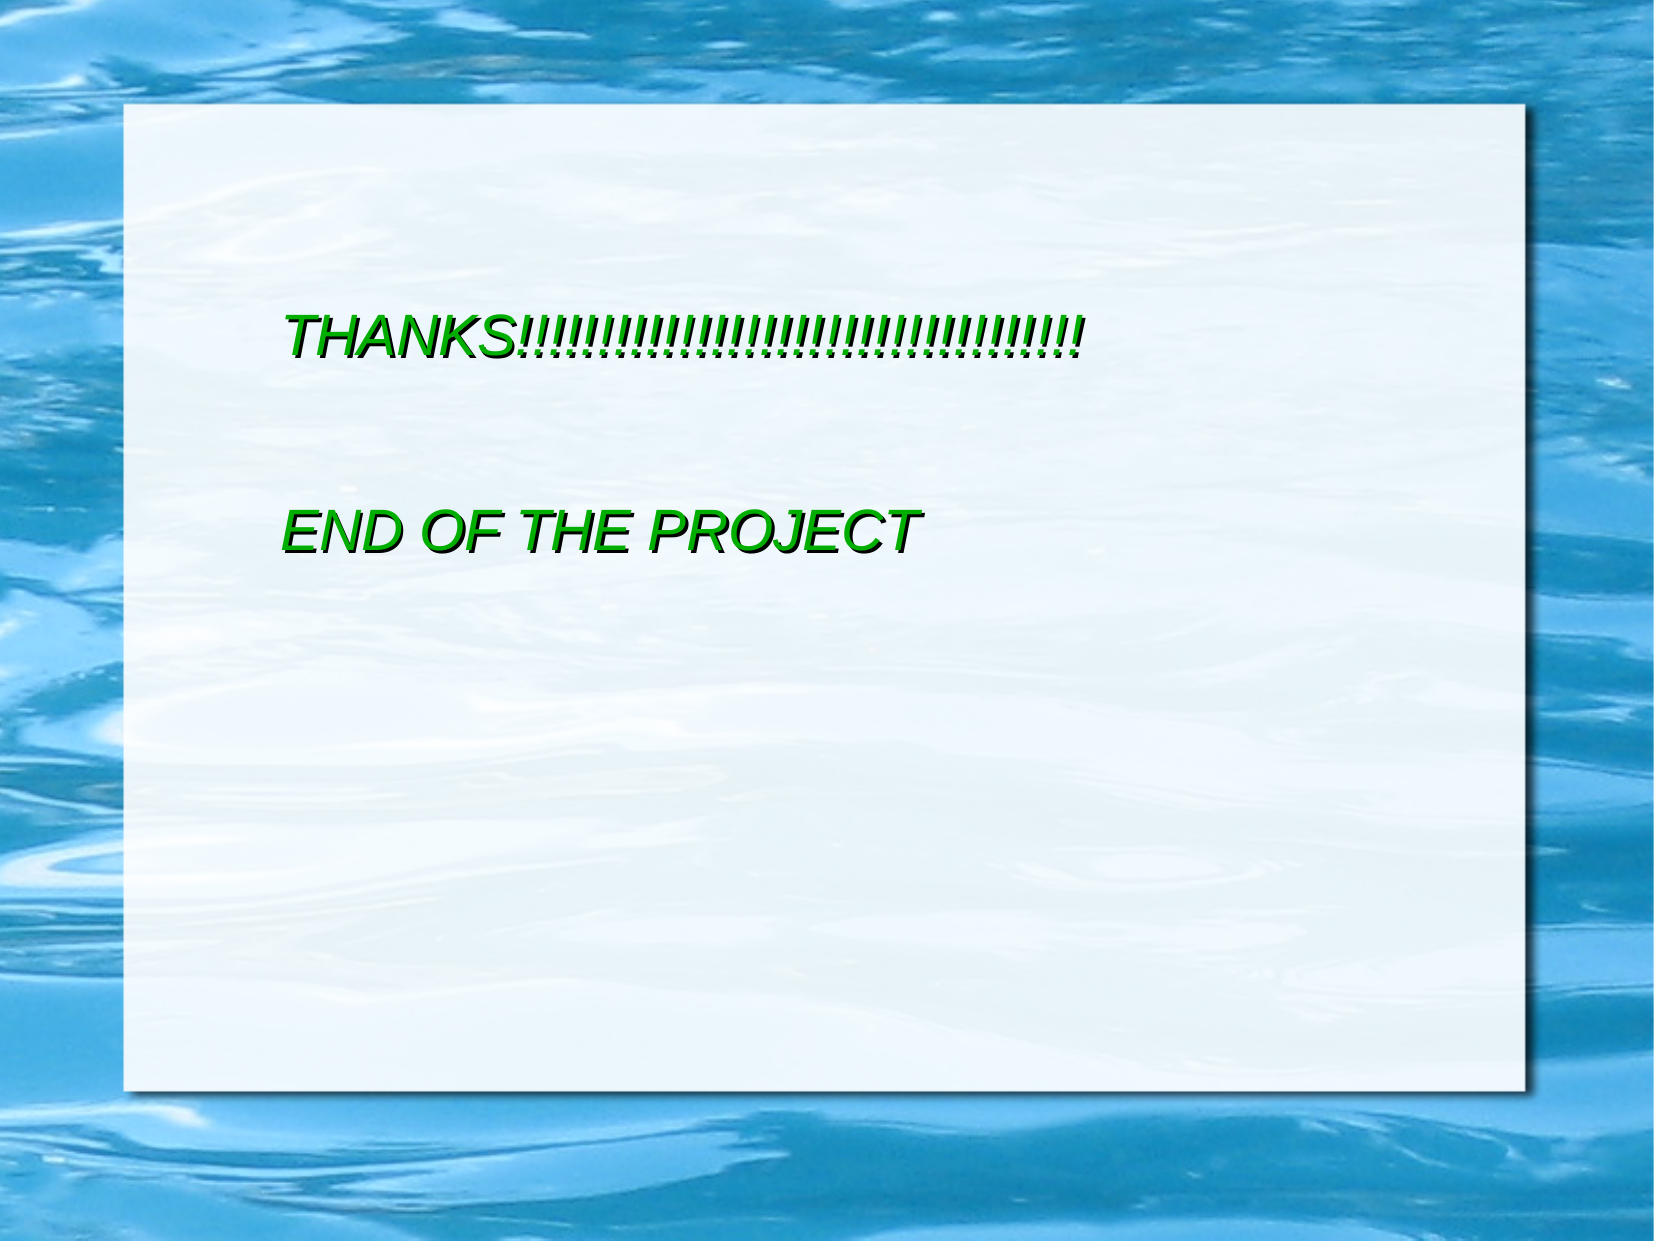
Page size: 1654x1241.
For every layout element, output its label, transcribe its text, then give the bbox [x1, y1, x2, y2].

text_box THANKS!!!!!!!!!!!!!!!!!!!!!!!!!!!!!!!!!!! END OF THE PROJECT [265, 295, 1418, 571]
picture [0, 0, 1654, 1241]
